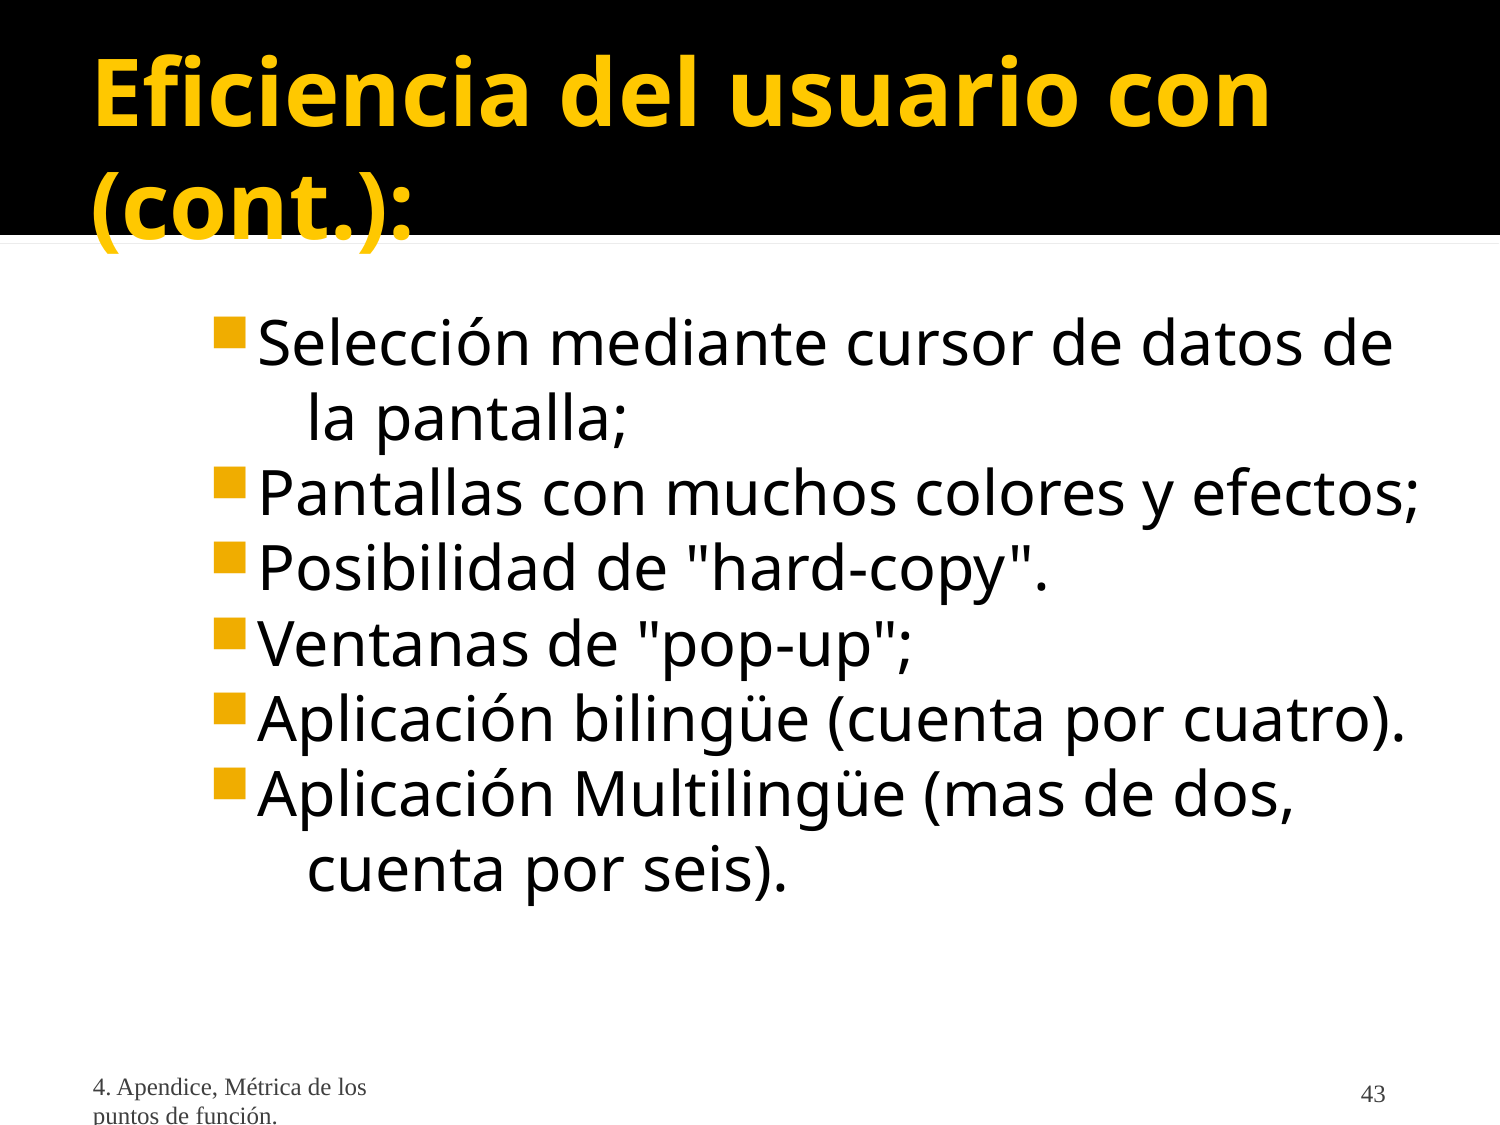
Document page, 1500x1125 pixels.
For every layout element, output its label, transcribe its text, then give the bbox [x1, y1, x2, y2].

text_box [1345, 1062, 1467, 1108]
text_box 4. Apendice, Métrica de los puntos de función. [75, 1062, 426, 1108]
list Selección mediante cursor de datos de la pantalla; Pantallas con muchos colores y efectos; Posibilidad de "hard-copy". Ventanas de "pop-up"; Aplicación bilingüe (cuenta por cuatro). Aplicación Multilingüe (mas de dos, cuenta por seis). [162, 287, 1438, 963]
title Eficiencia del usuario con (cont.): [75, 25, 1426, 232]
